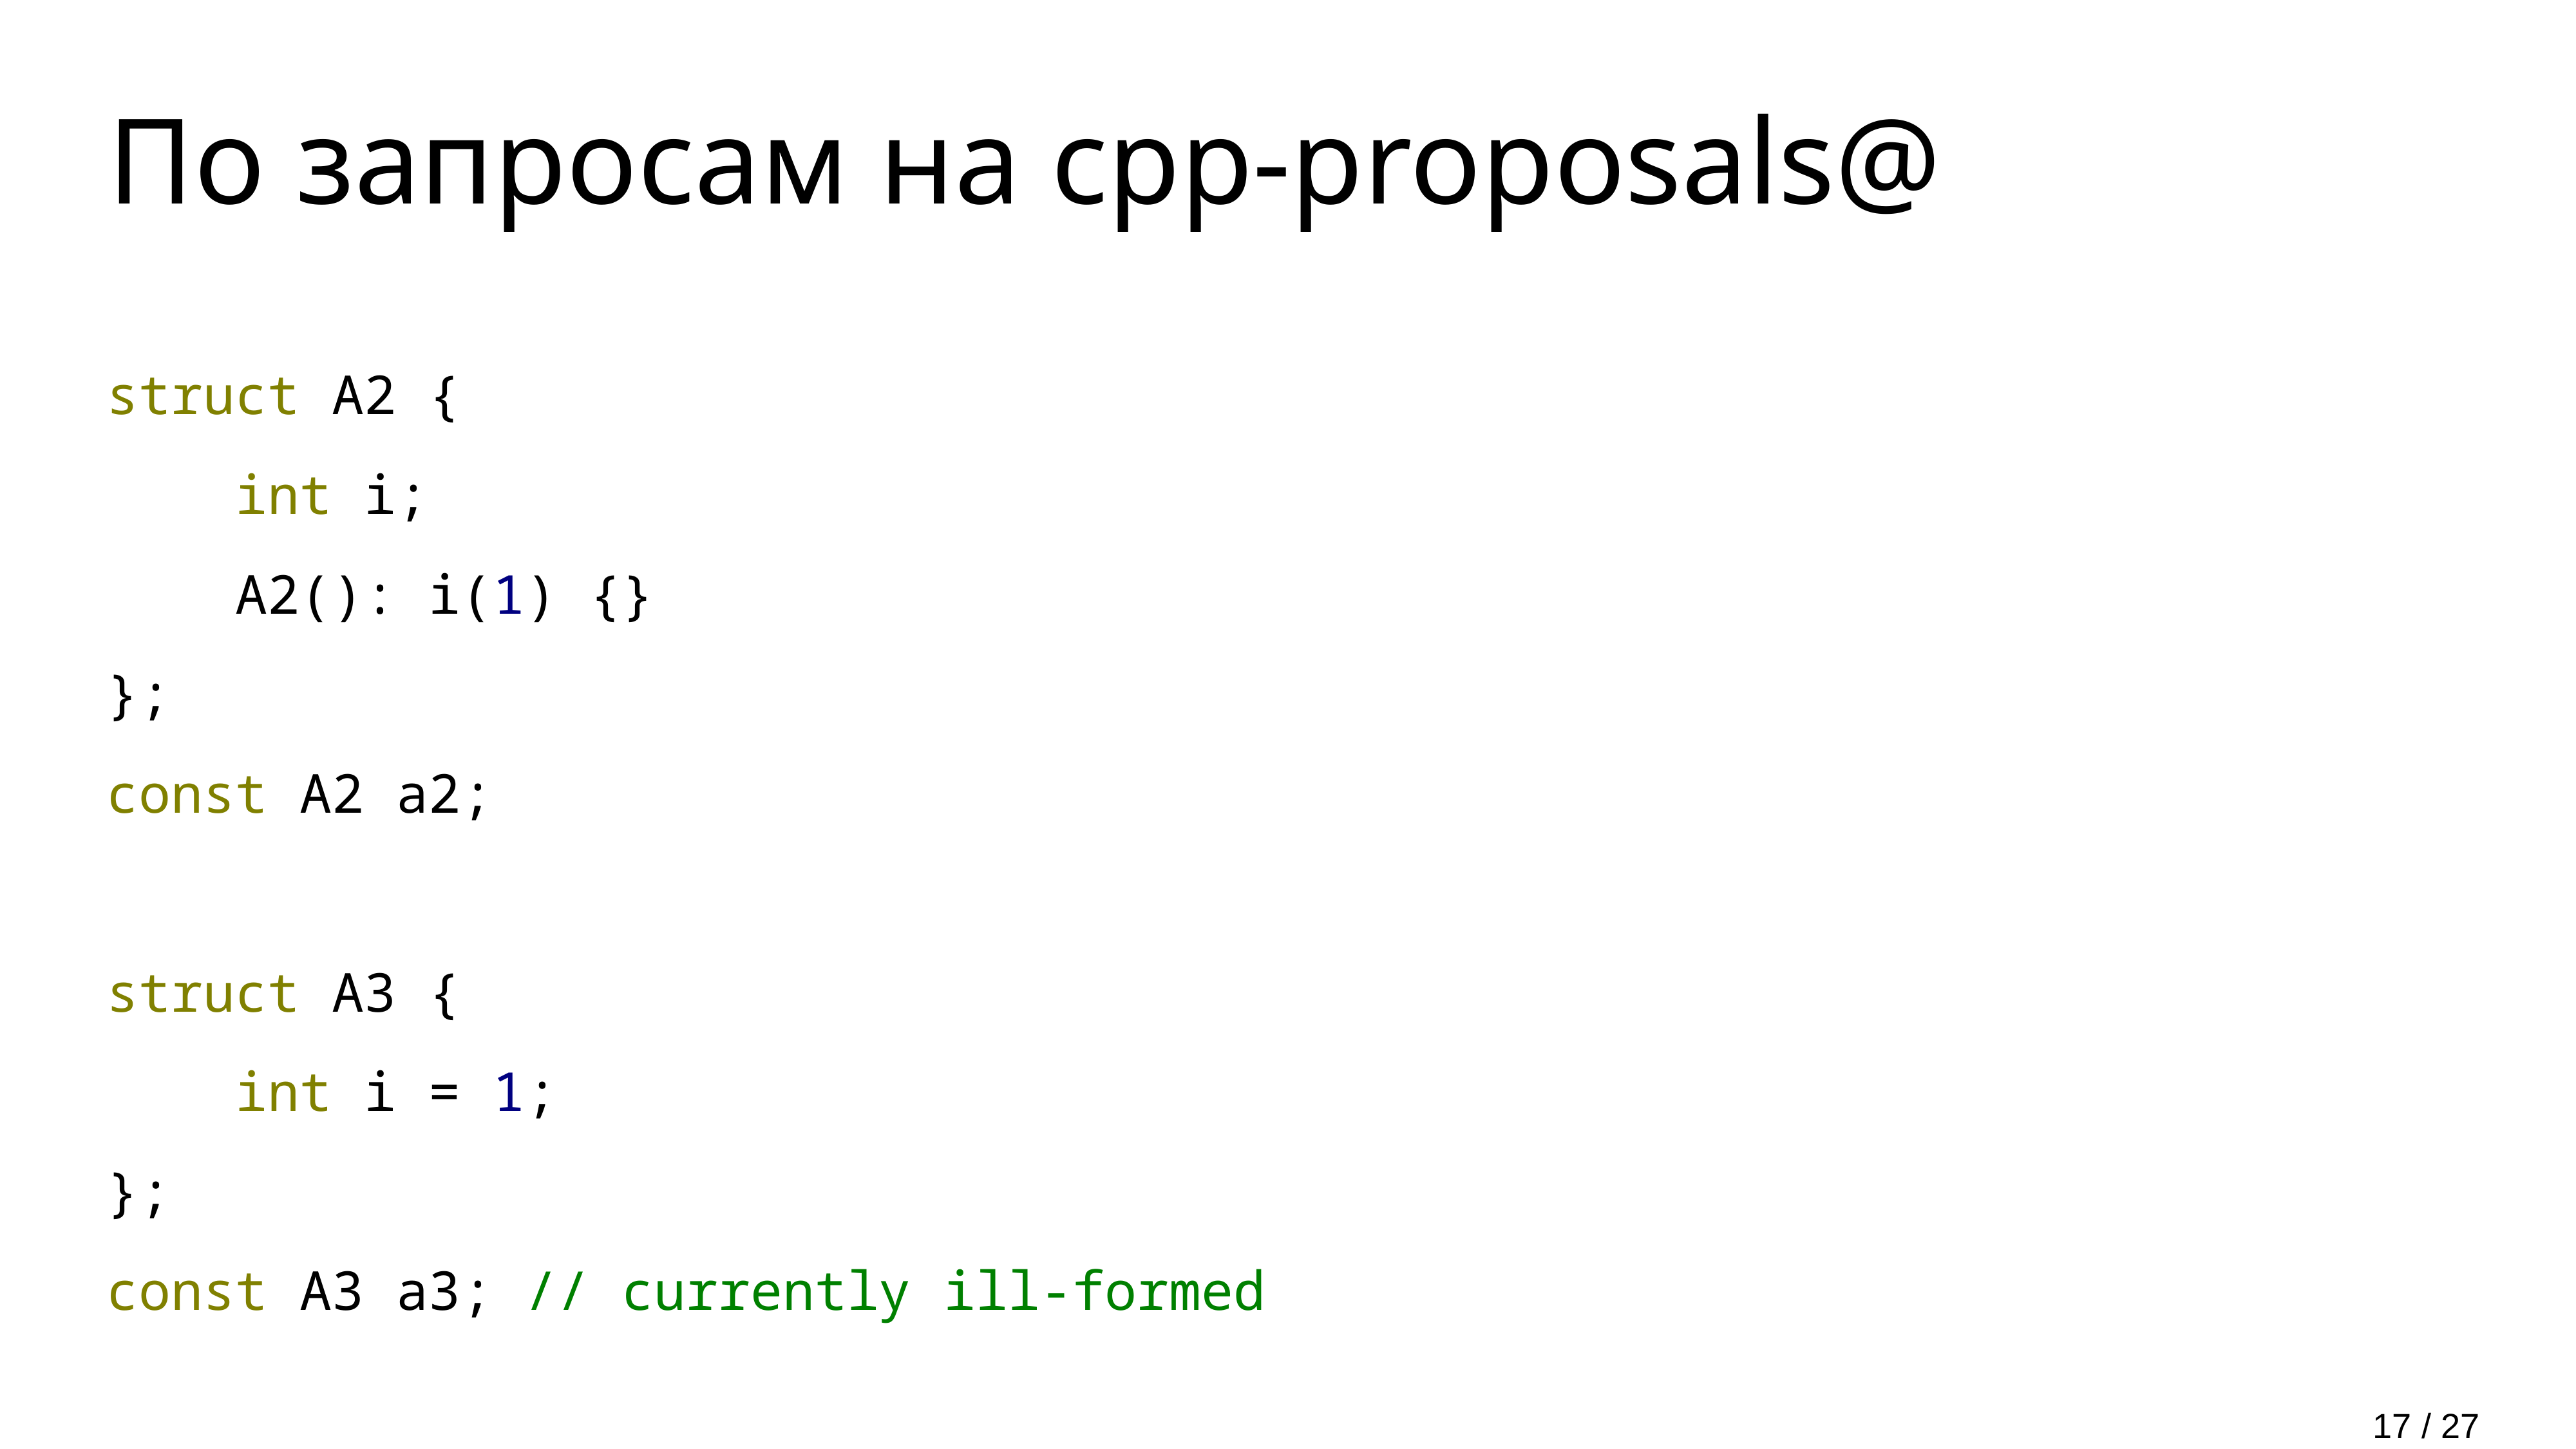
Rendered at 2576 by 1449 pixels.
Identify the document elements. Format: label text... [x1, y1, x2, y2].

list struct A2 { int i; A2(): i(1) {} }; const A2 a2; struct A3 { int i = 1; }; const A3 a3; // currently ill-formed [0, 295, 2576, 1449]
text_box <number> / 27 [2363, 1402, 2576, 1449]
title По запросам на cpp-proposals@ [108, 80, 2468, 242]
